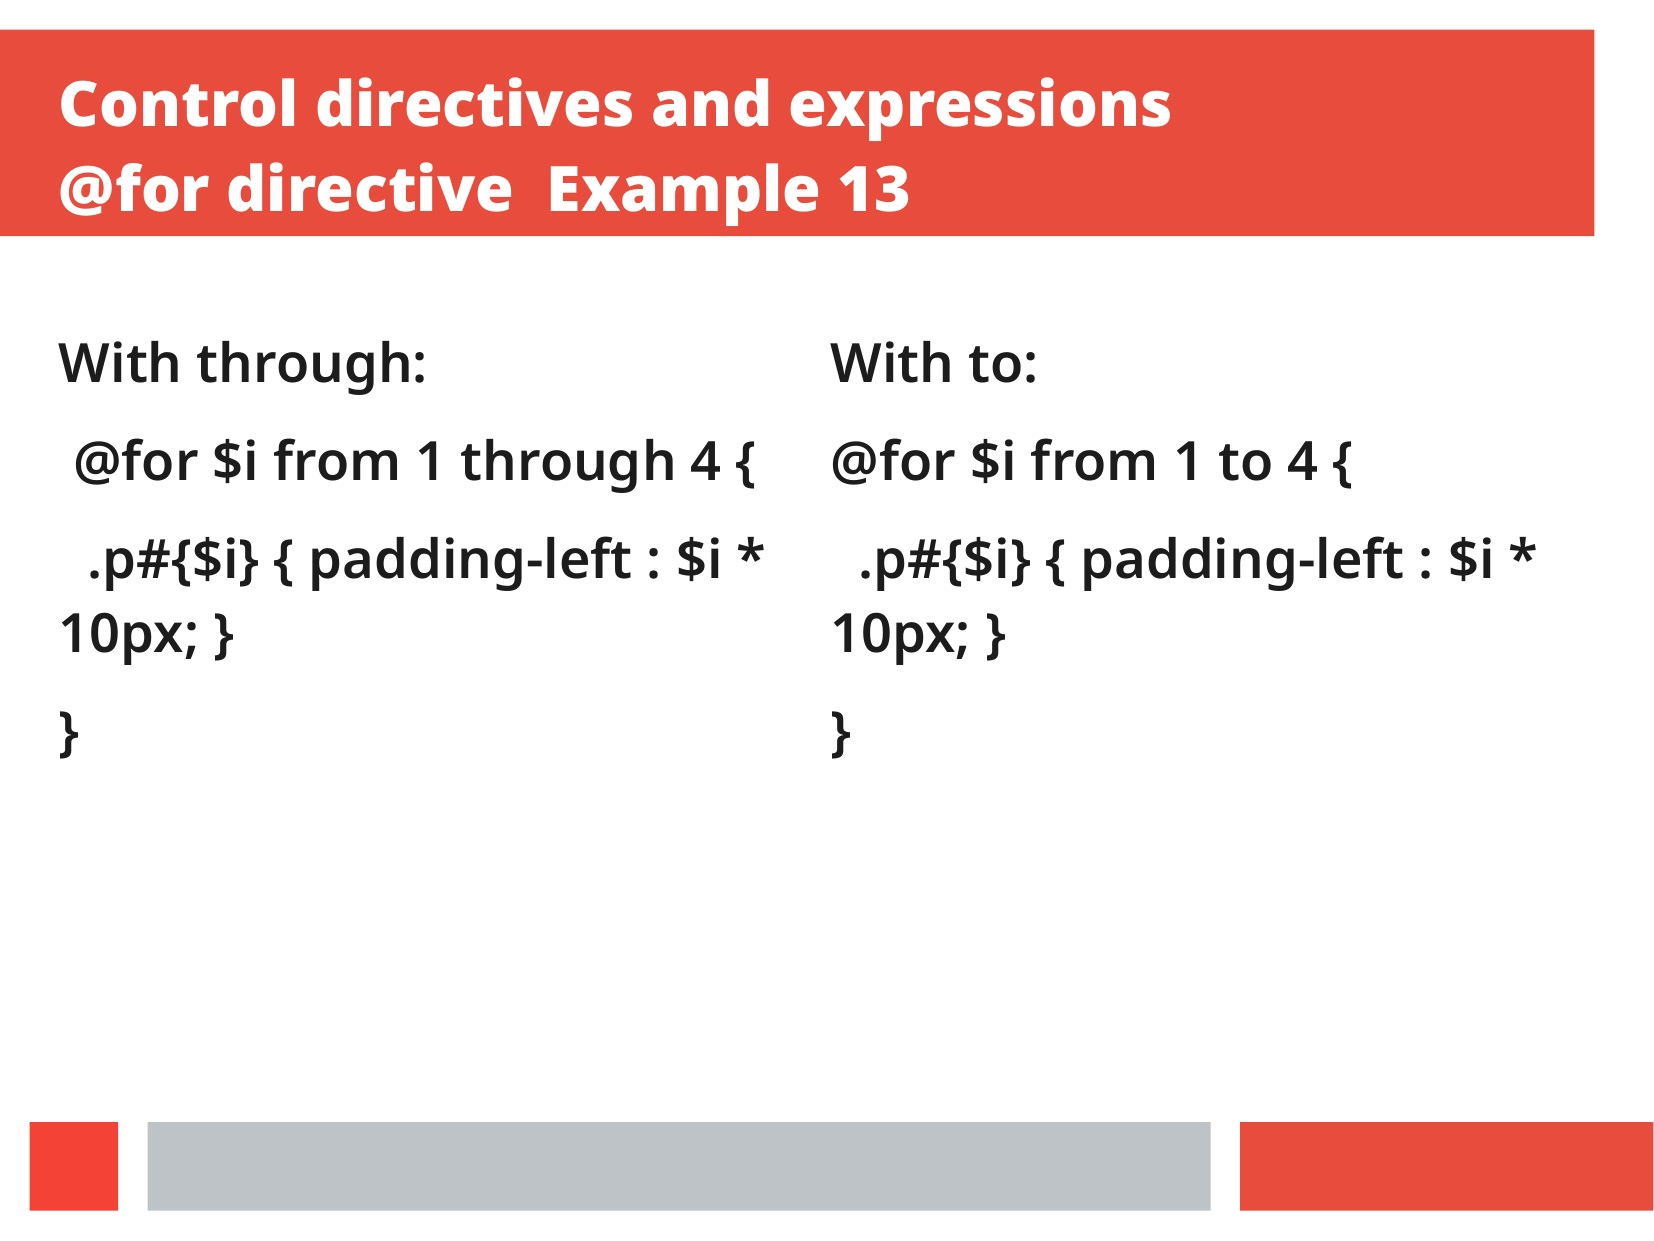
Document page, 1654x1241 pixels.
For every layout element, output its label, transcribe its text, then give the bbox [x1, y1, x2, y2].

list With to: @for $i from 1 to 4 { .p#{$i} { padding-left : $i * 10px; } } [830, 324, 1566, 1093]
list With through: @for $i from 1 through 4 { .p#{$i} { padding-left : $i * 10px; } } [59, 324, 794, 1093]
title Control directives and expressions @for directive Example 13 [59, 59, 1595, 207]
